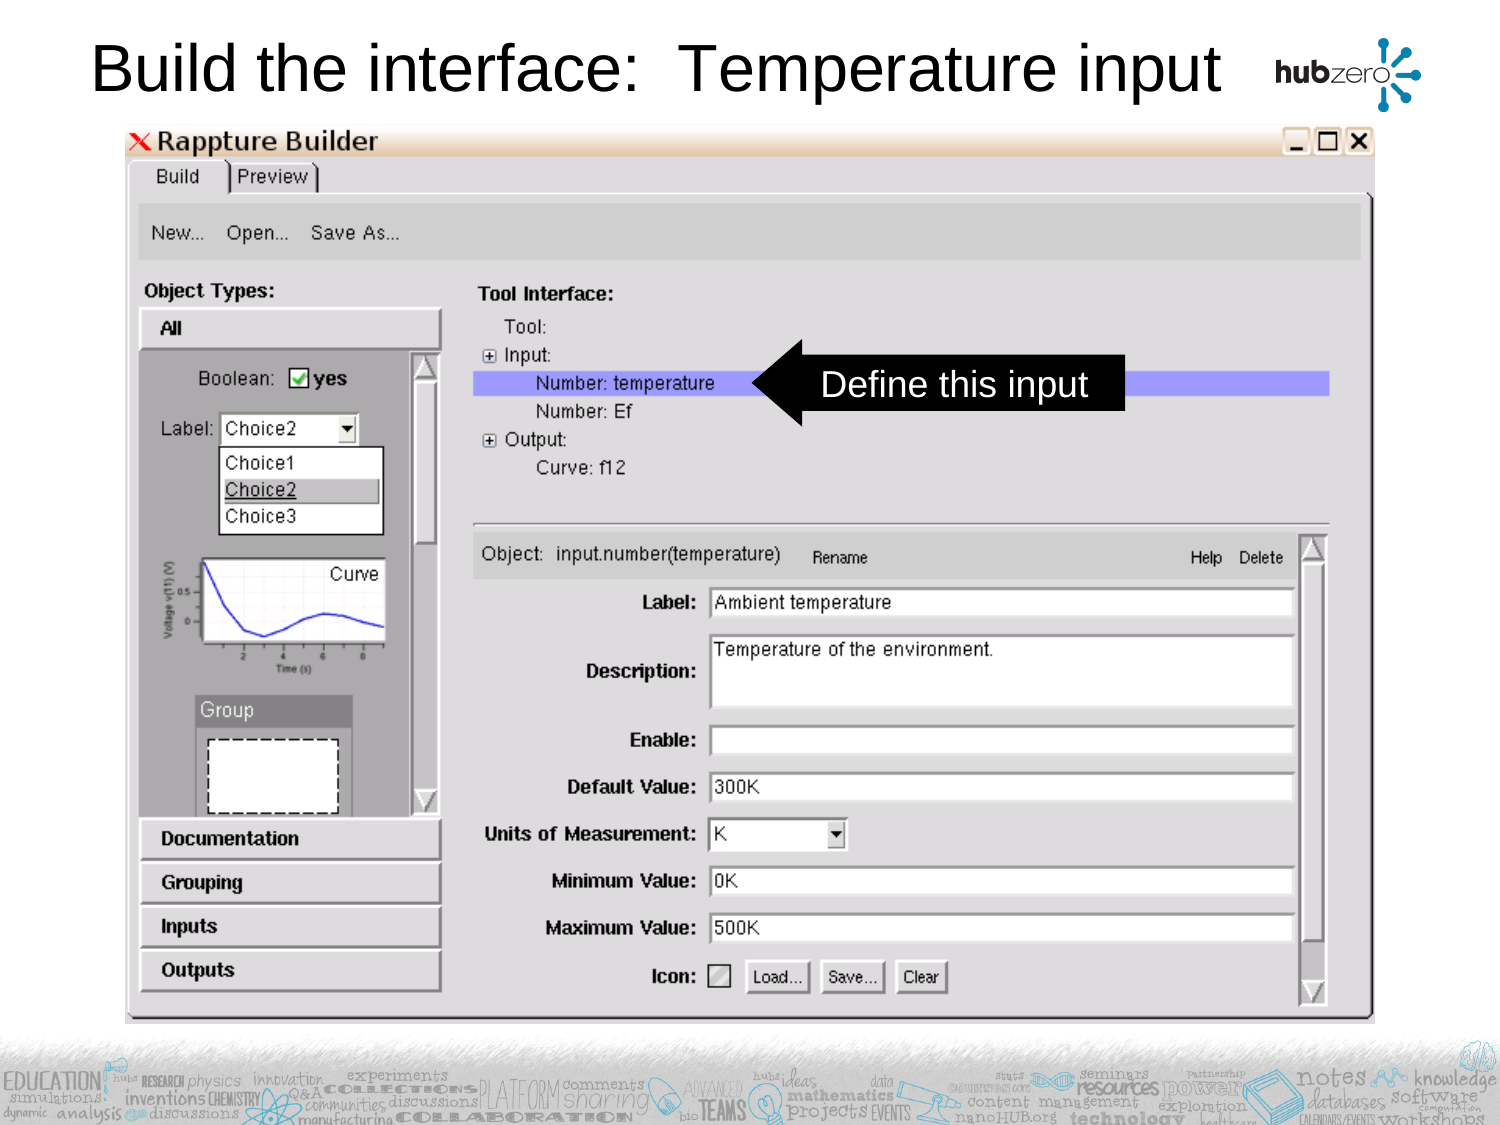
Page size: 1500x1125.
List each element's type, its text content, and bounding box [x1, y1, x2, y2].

picture [0, 1034, 1500, 1125]
text_box Build the interface: Temperature input [75, 12, 1249, 118]
text_box Define this input [751, 339, 1126, 427]
picture [125, 124, 1375, 1024]
picture [1272, 35, 1424, 115]
